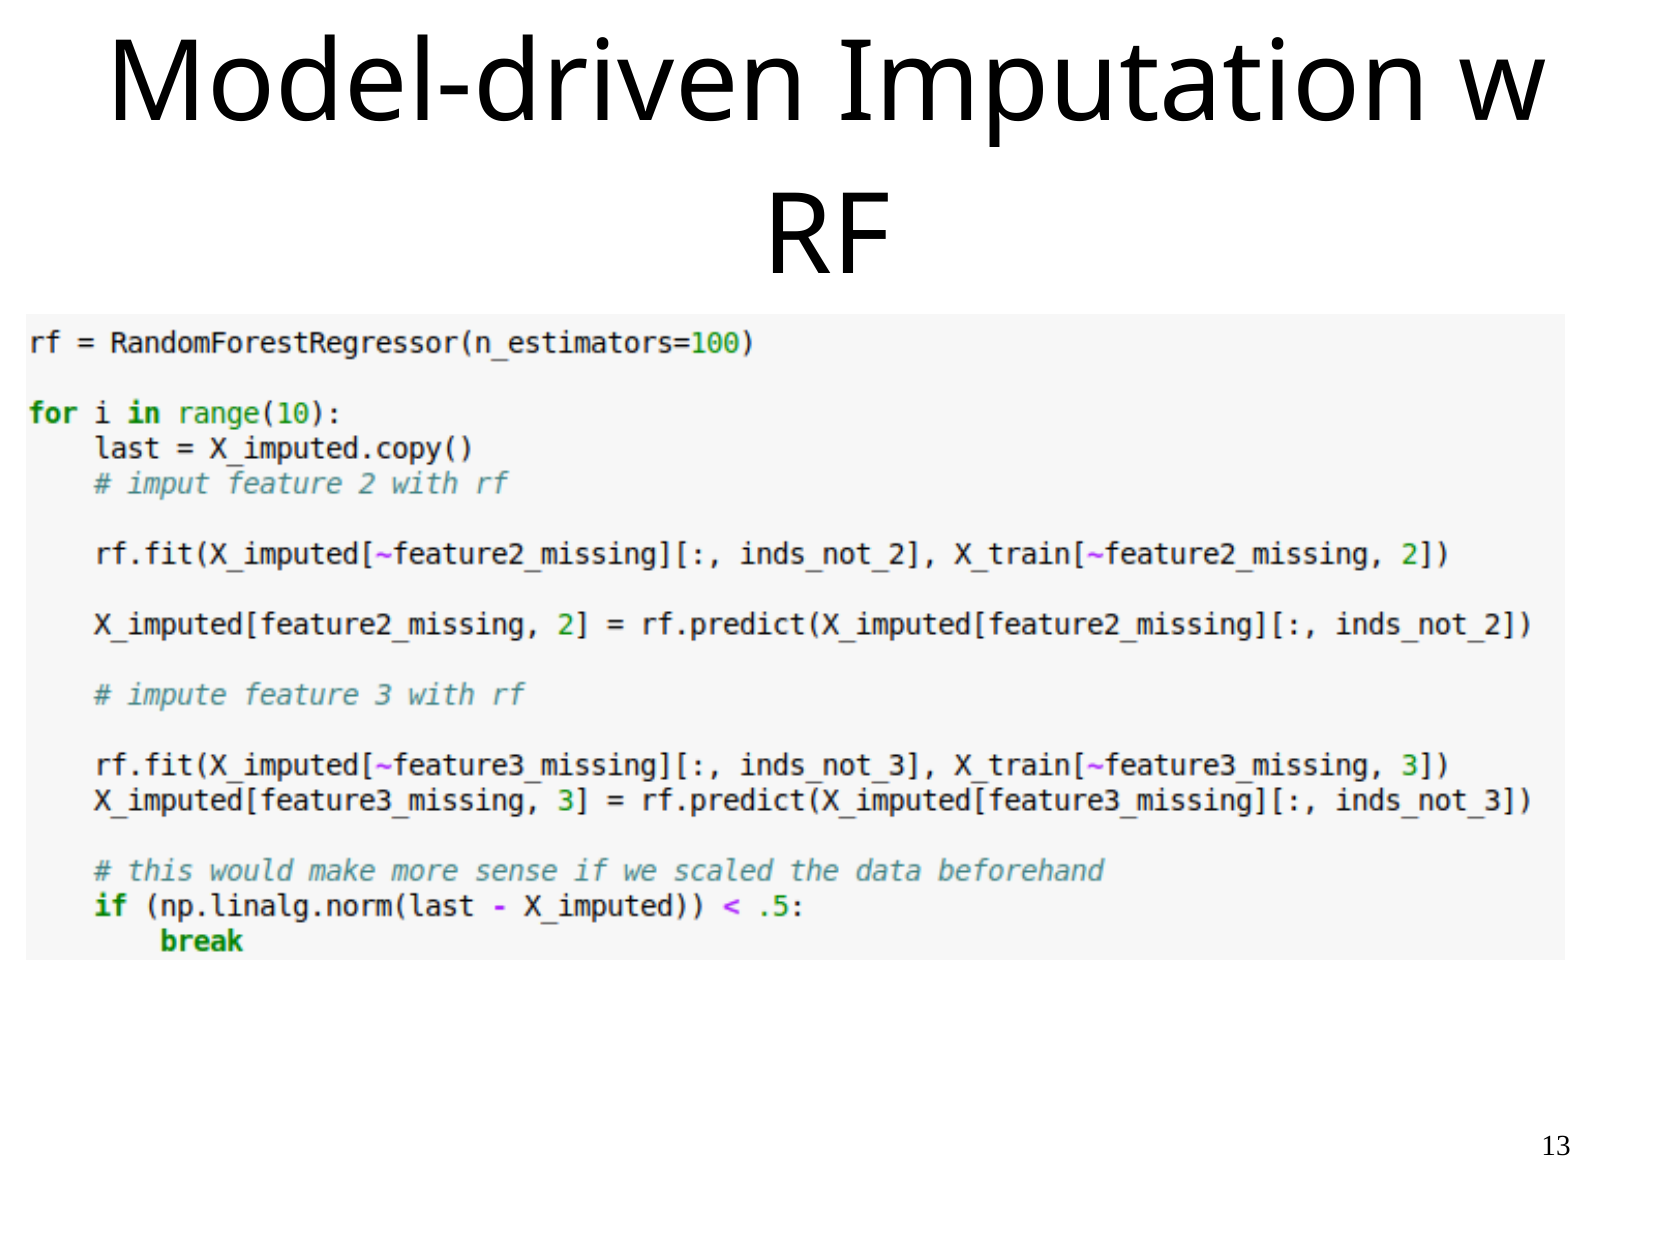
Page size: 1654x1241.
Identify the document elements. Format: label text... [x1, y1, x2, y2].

picture [26, 314, 1565, 961]
title Model-driven Imputation w RF [82, 49, 1571, 257]
